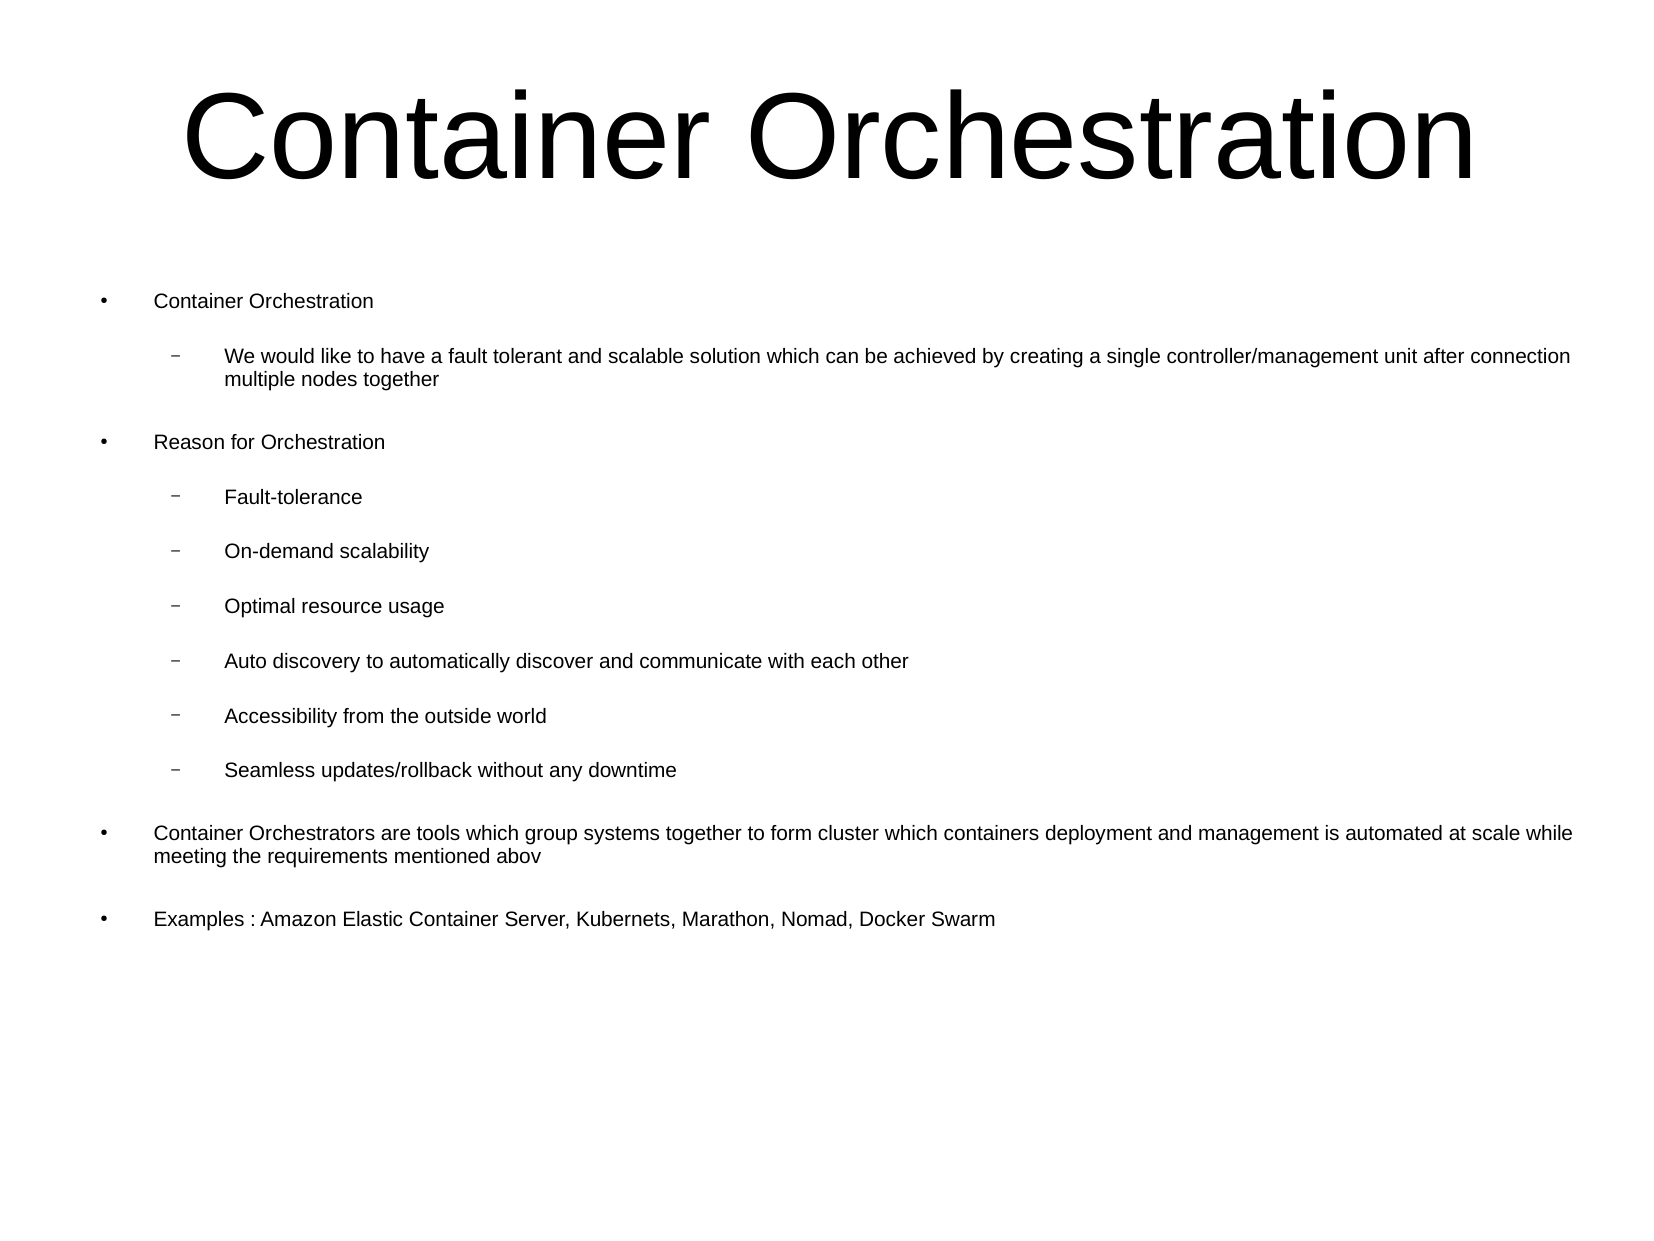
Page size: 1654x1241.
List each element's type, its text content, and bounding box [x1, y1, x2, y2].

title Container Orchestration [86, 32, 1576, 240]
list Container Orchestration We would like to have a fault tolerant and scalable solution which can be achieved by creating a single controller/management unit after connection multiple nodes together Reason for Orchestration Fault-tolerance On-demand scalability Optimal resource usage Auto discovery to automatically discover and communicate with each other Accessibility from the outside world Seamless updates/rollback without any downtime Container Orchestrators are tools which group systems together to form cluster which containers deployment and management is automated at scale while meeting the requirements mentioned abov Examples : Amazon Elastic Container Server, Kubernets, Marathon, Nomad, Docker Swarm [82, 290, 1621, 1201]
